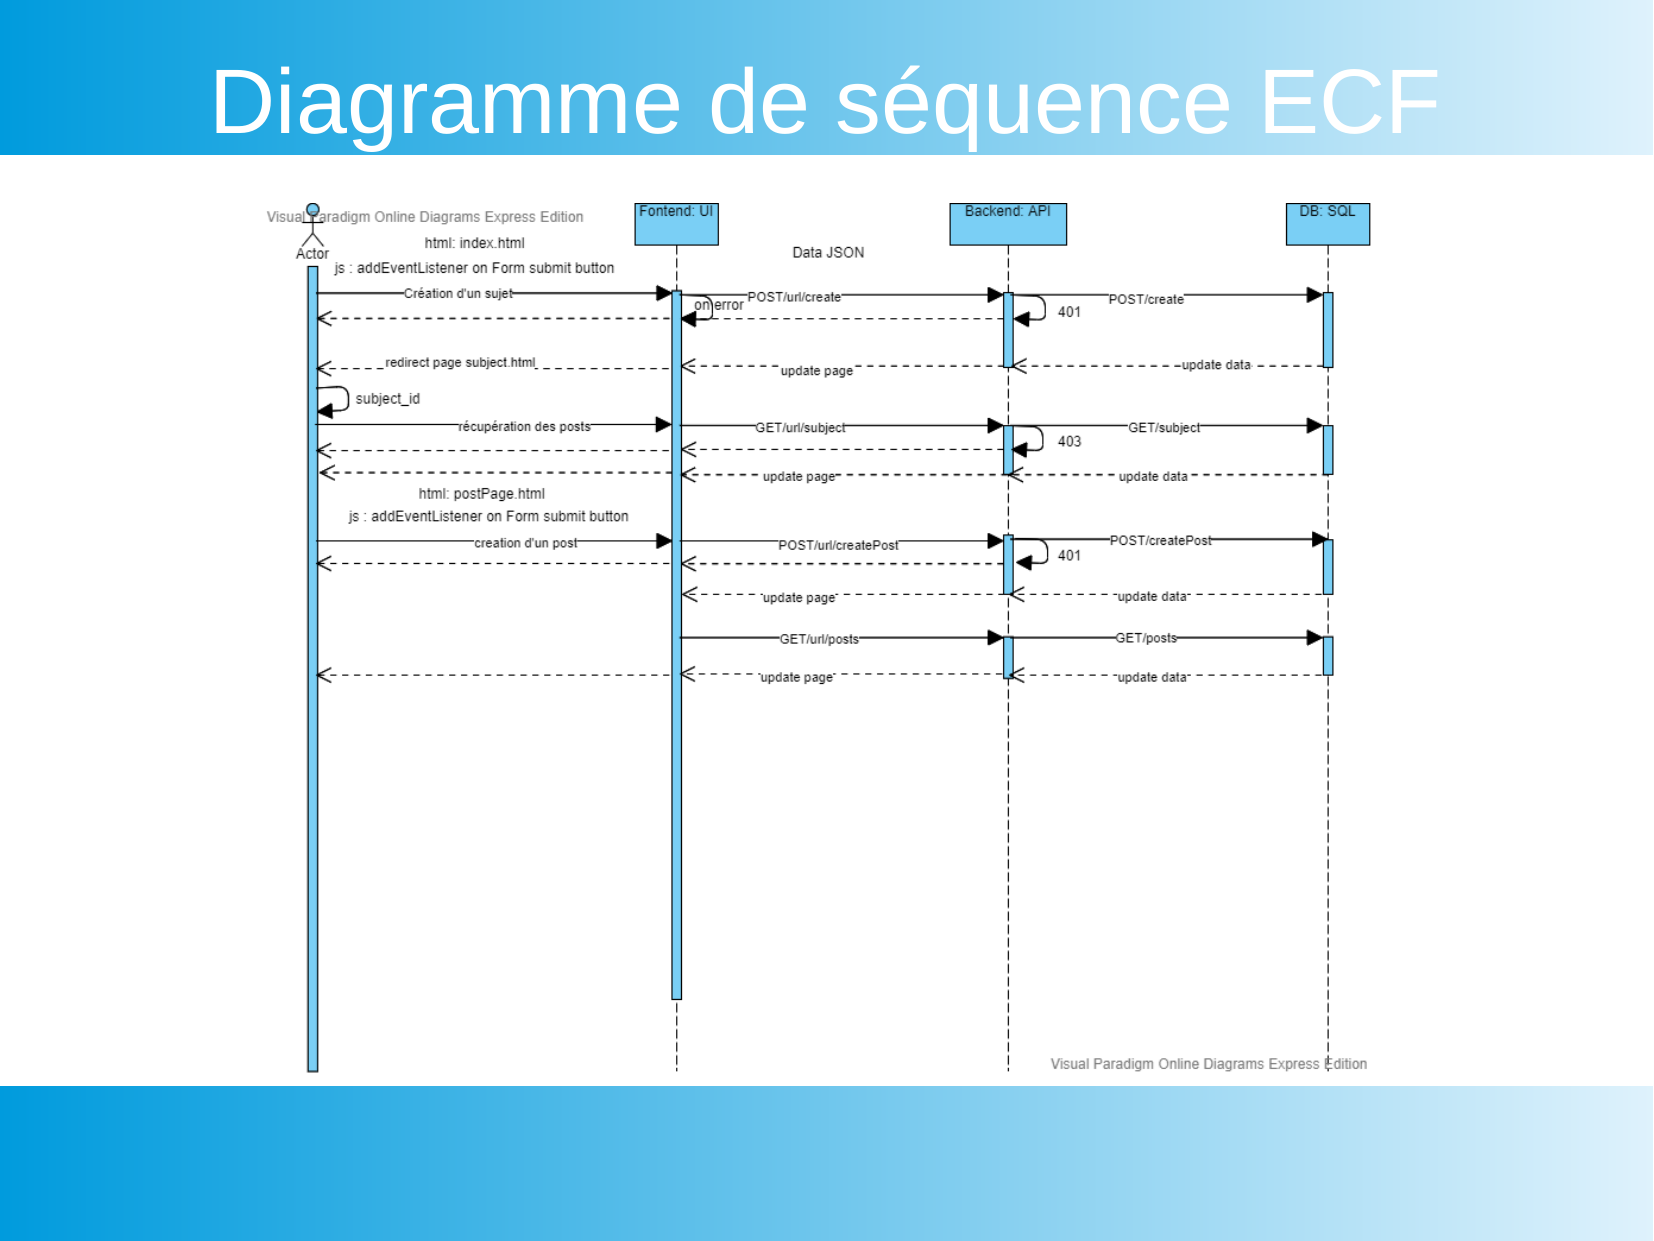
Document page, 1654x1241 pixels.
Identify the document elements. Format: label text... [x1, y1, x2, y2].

picture [259, 203, 1374, 1075]
title Diagramme de séquence ECF [82, 49, 1571, 155]
